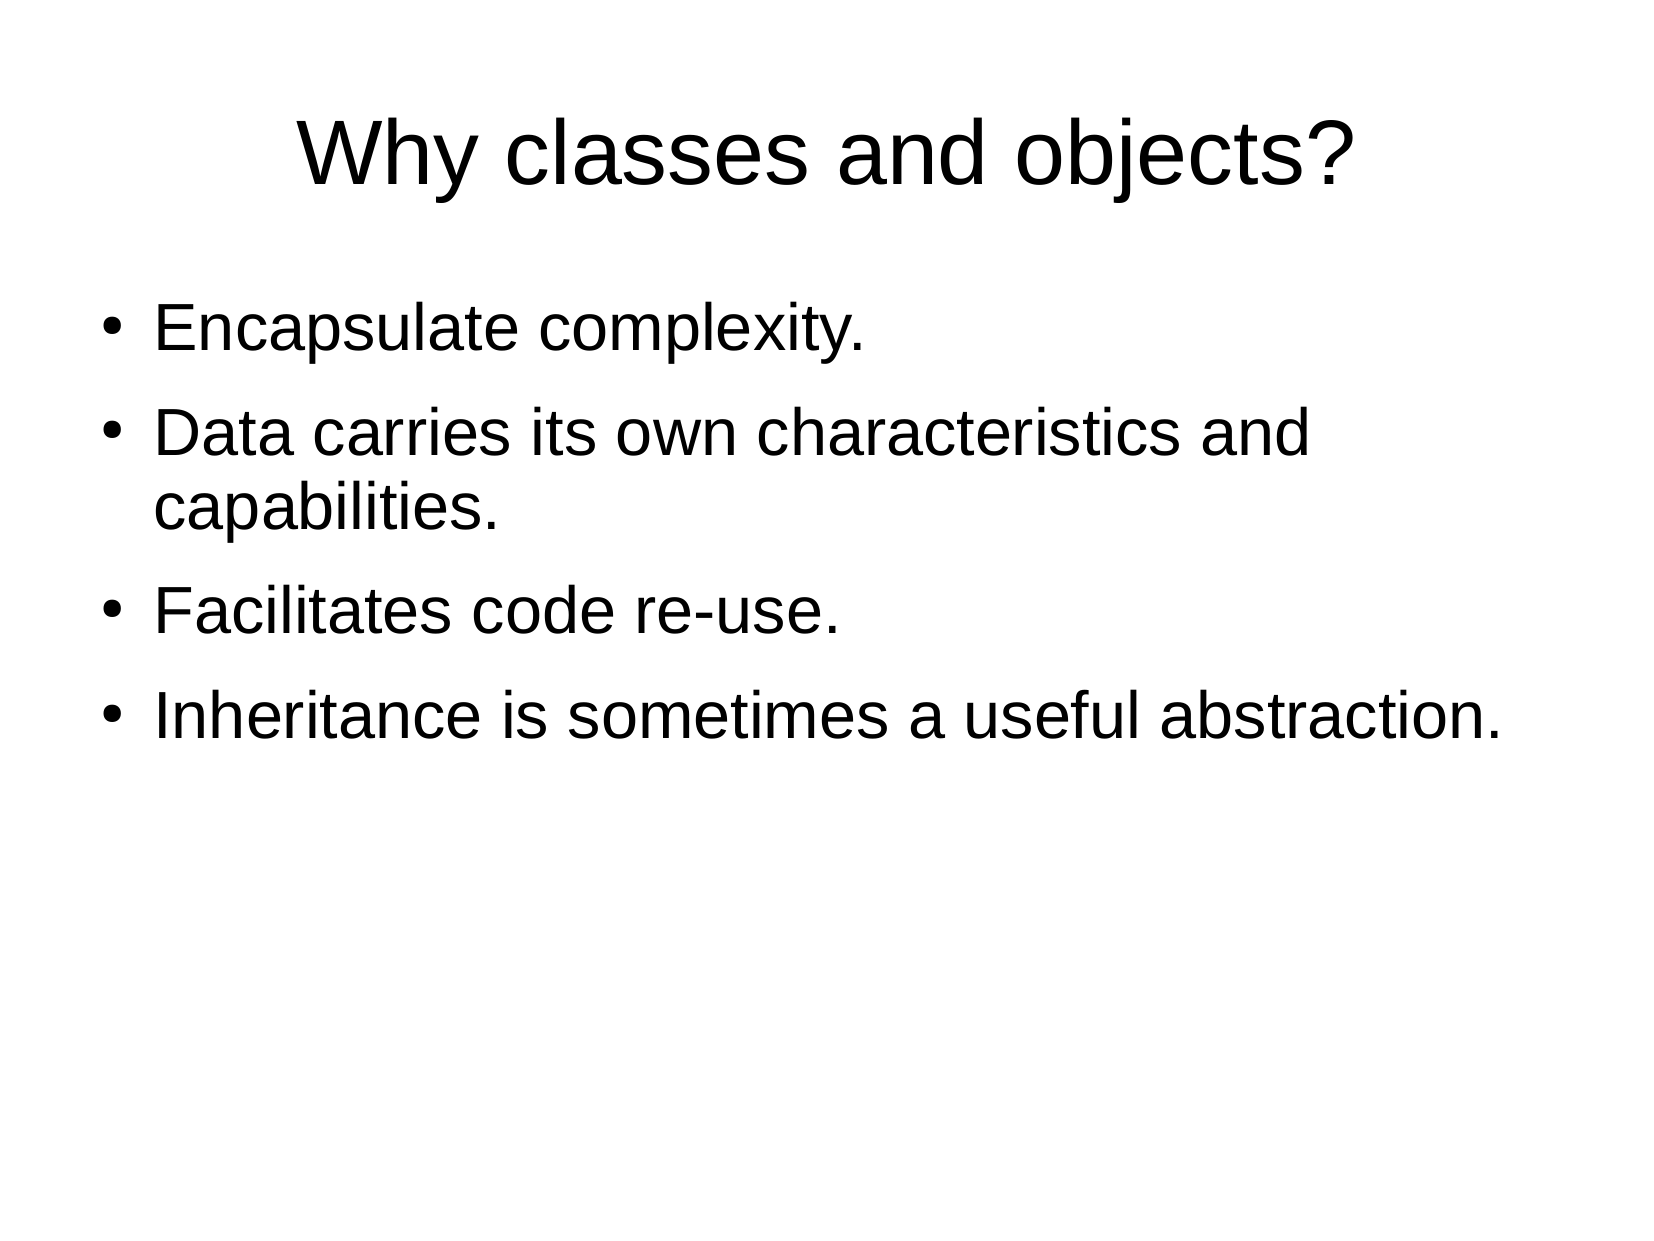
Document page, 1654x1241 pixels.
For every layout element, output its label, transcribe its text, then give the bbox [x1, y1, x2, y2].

title Why classes and objects? [82, 49, 1571, 257]
list Encapsulate complexity. Data carries its own characteristics and capabilities. Facilitates code re-use. Inheritance is sometimes a useful abstraction. [82, 290, 1571, 1010]
